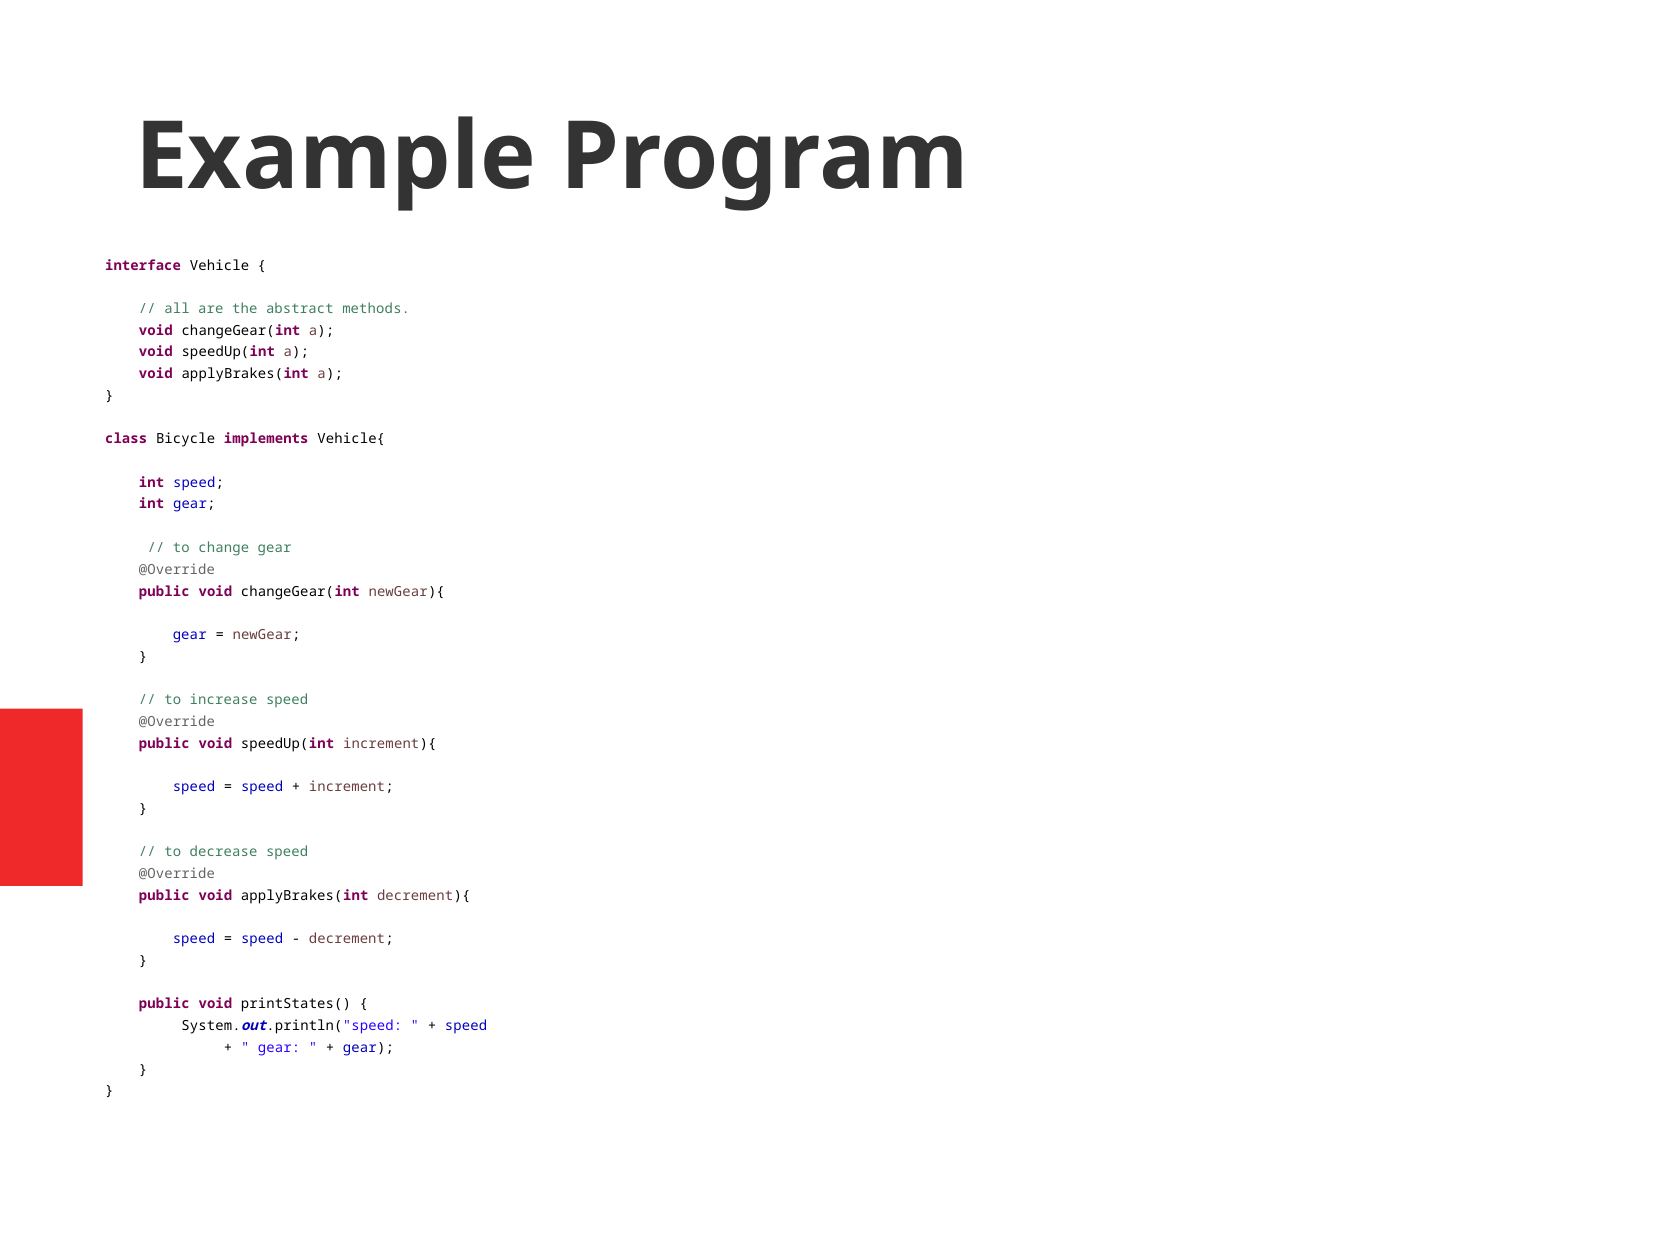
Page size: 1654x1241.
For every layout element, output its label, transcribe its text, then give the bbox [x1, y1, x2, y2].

list interface Vehicle { // all are the abstract methods. void changeGear(int a); void speedUp(int a); void applyBrakes(int a); } class Bicycle implements Vehicle{ int speed; int gear; // to change gear @Override public void changeGear(int newGear){ gear = newGear; } // to increase speed @Override public void speedUp(int increment){ speed = speed + increment; } // to decrease speed @Override public void applyBrakes(int decrement){ speed = speed - decrement; } public void printStates() { System.out.println("speed: " + speed + " gear: " + gear); } } [105, 255, 1526, 1141]
title Example Program [135, 33, 1541, 271]
